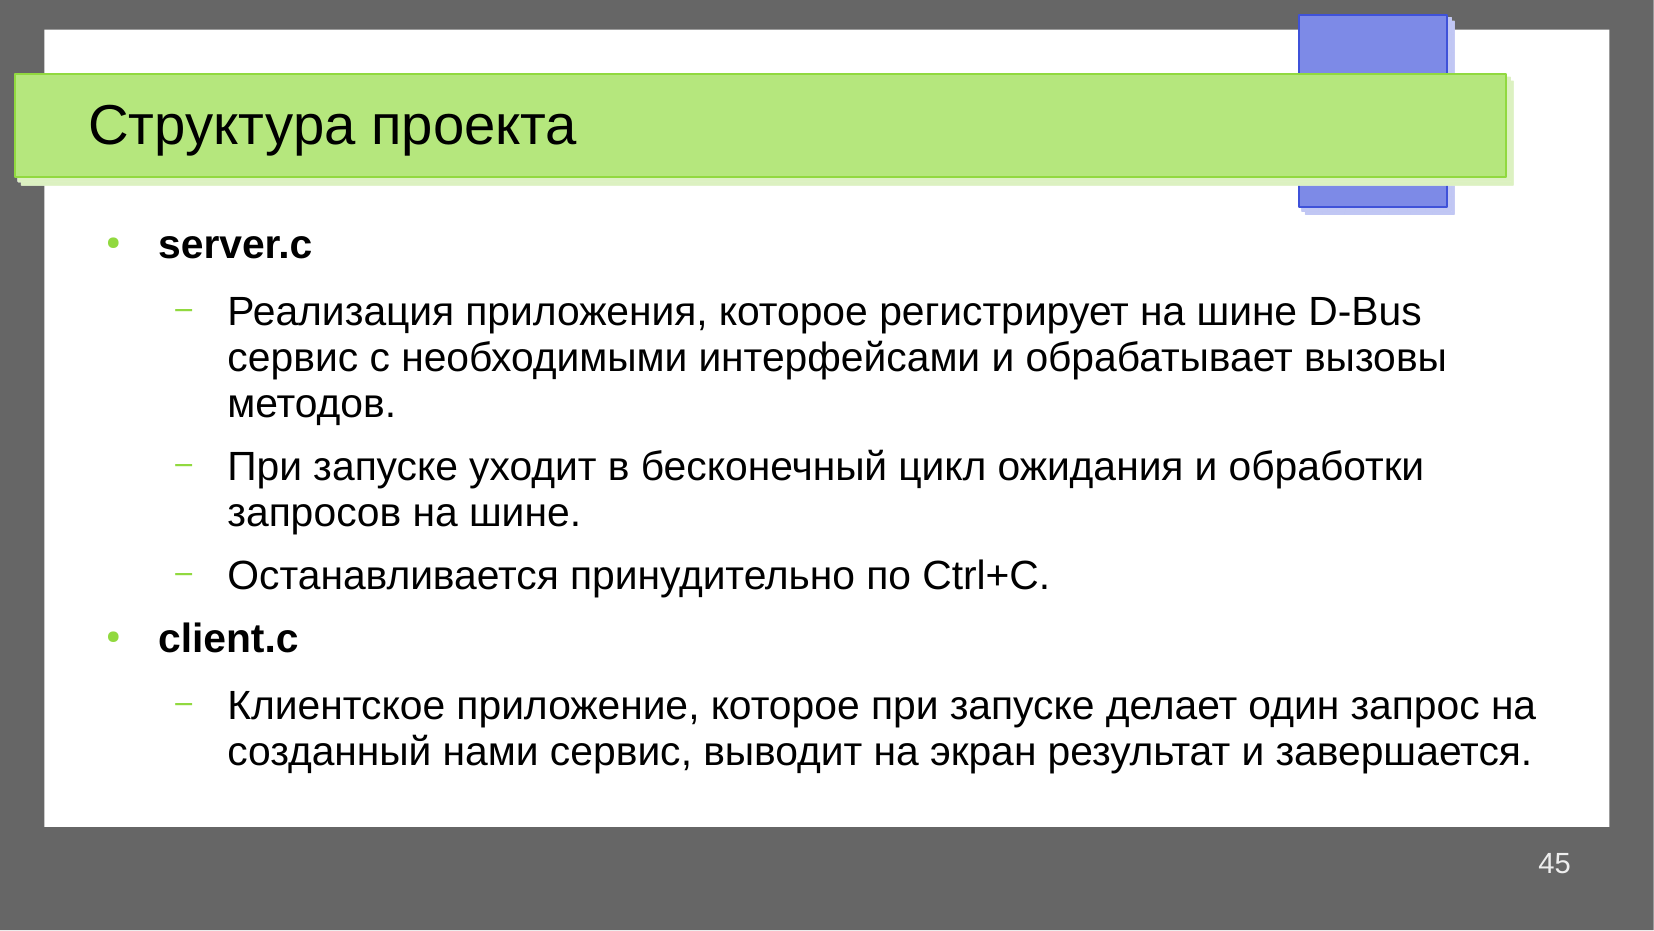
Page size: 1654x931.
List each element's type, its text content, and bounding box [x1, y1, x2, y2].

title Структура проекта [88, 73, 1506, 178]
list server.c Реализация приложения, которое регистрирует на шине D-Bus сервис с необходимыми интерфейсами и обрабатывает вызовы методов. При запуске уходит в бесконечный цикл ожидания и обработки запросов на шине. Останавливается принудительно по Ctrl+C. client.c Клиентское приложение, которое при запуске делает один запрос на созданный нами сервис, выводит на экран результат и завершается. [88, 221, 1565, 813]
